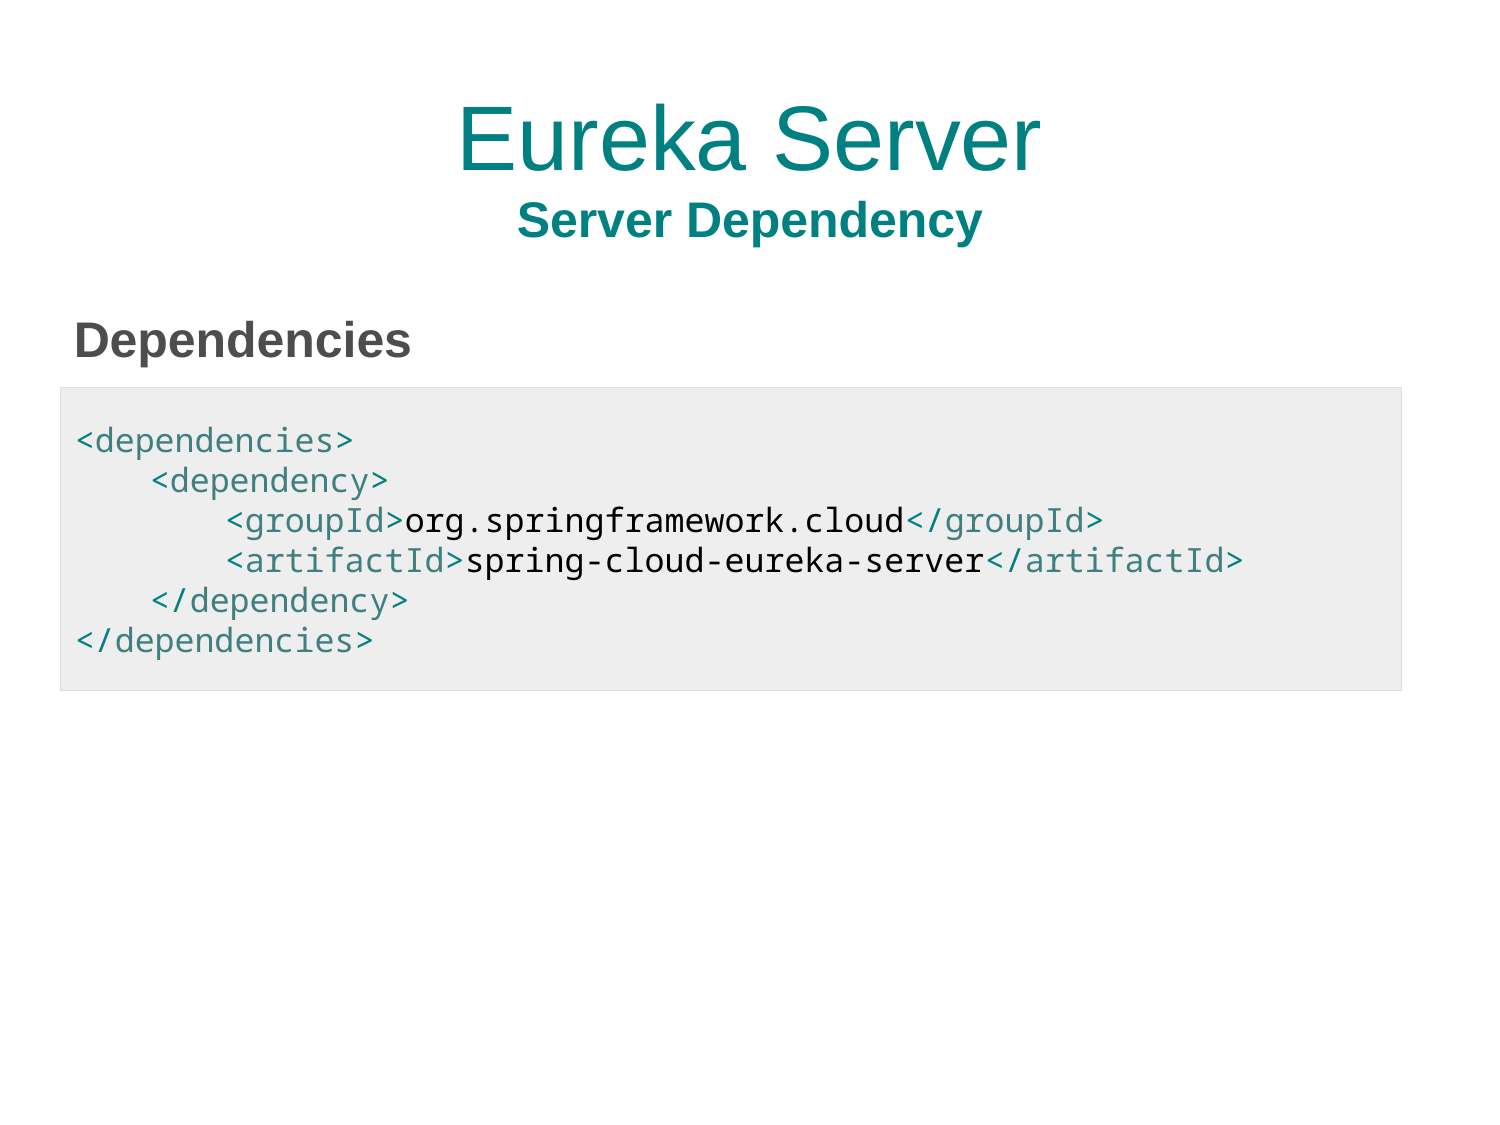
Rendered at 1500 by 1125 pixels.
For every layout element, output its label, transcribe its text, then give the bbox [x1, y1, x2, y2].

text_box <dependencies> <dependency> <groupId>org.springframework.cloud</groupId> <artifactId>spring-cloud-eureka-server</artifactId> </dependency> </dependencies> [60, 387, 1402, 691]
text_box Dependencies [58, 299, 601, 375]
title Eureka Server [75, 44, 1425, 180]
text_box Server Dependency [0, 180, 1500, 255]
